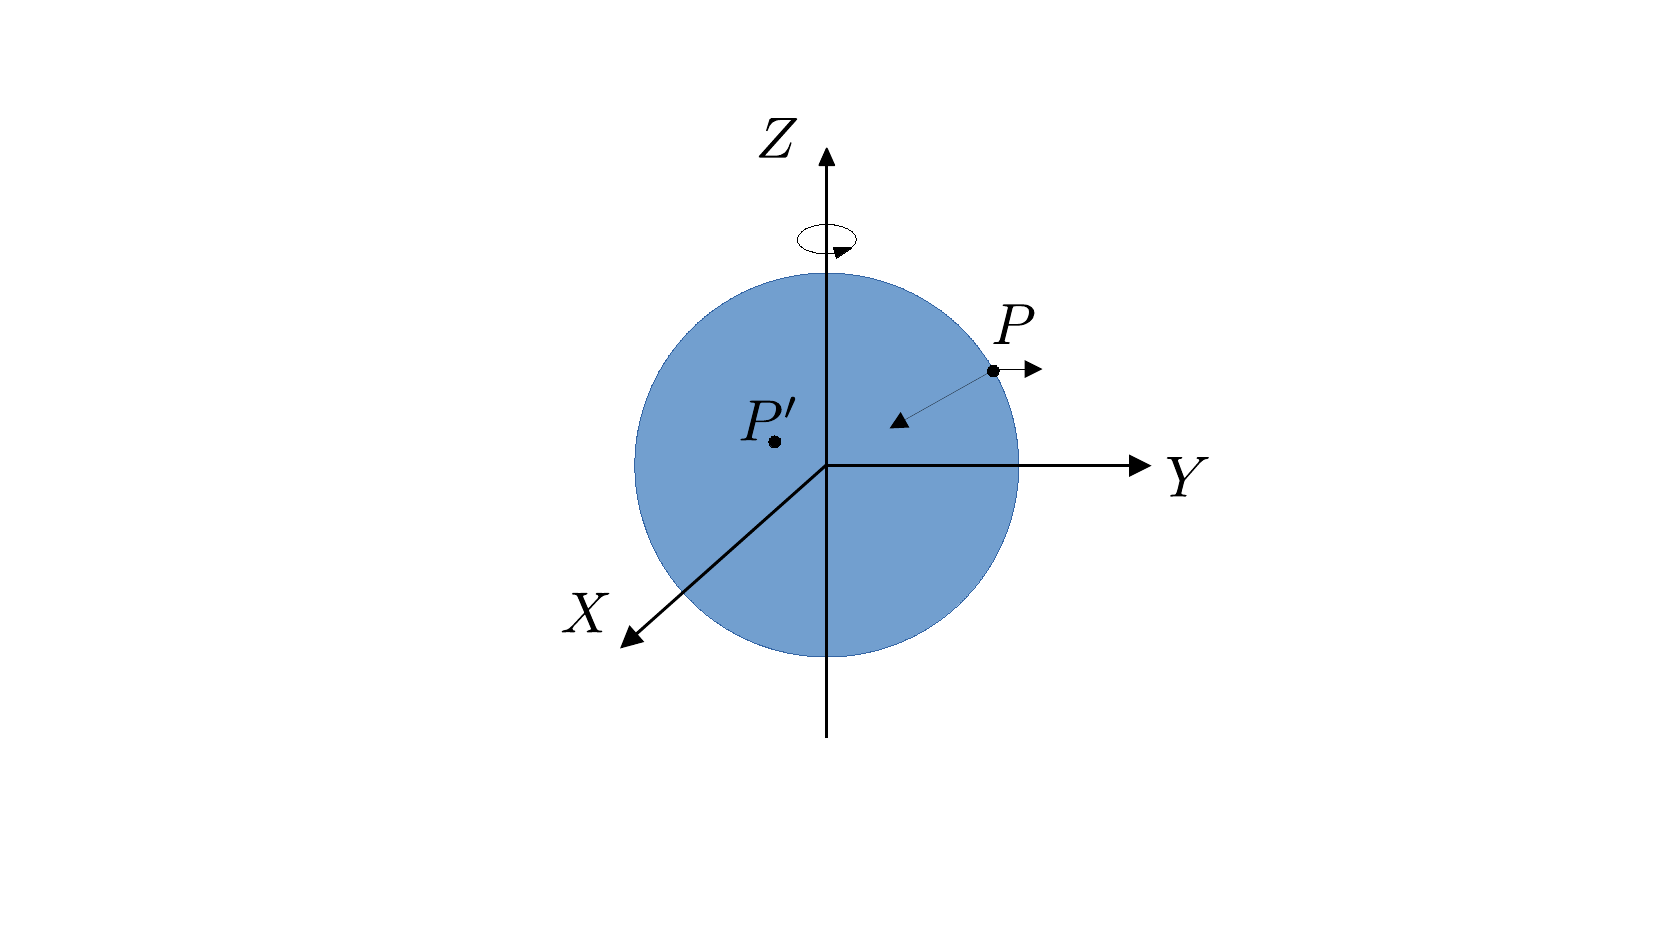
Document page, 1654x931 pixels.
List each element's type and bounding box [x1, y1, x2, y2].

text_box [684, 470, 825, 657]
text_box [828, 467, 1019, 657]
picture [738, 394, 798, 443]
picture [1166, 457, 1209, 497]
picture [561, 592, 610, 633]
text_box [833, 247, 852, 259]
picture [758, 118, 798, 158]
text_box [634, 273, 825, 591]
picture [993, 304, 1035, 344]
text_box [828, 273, 1019, 464]
